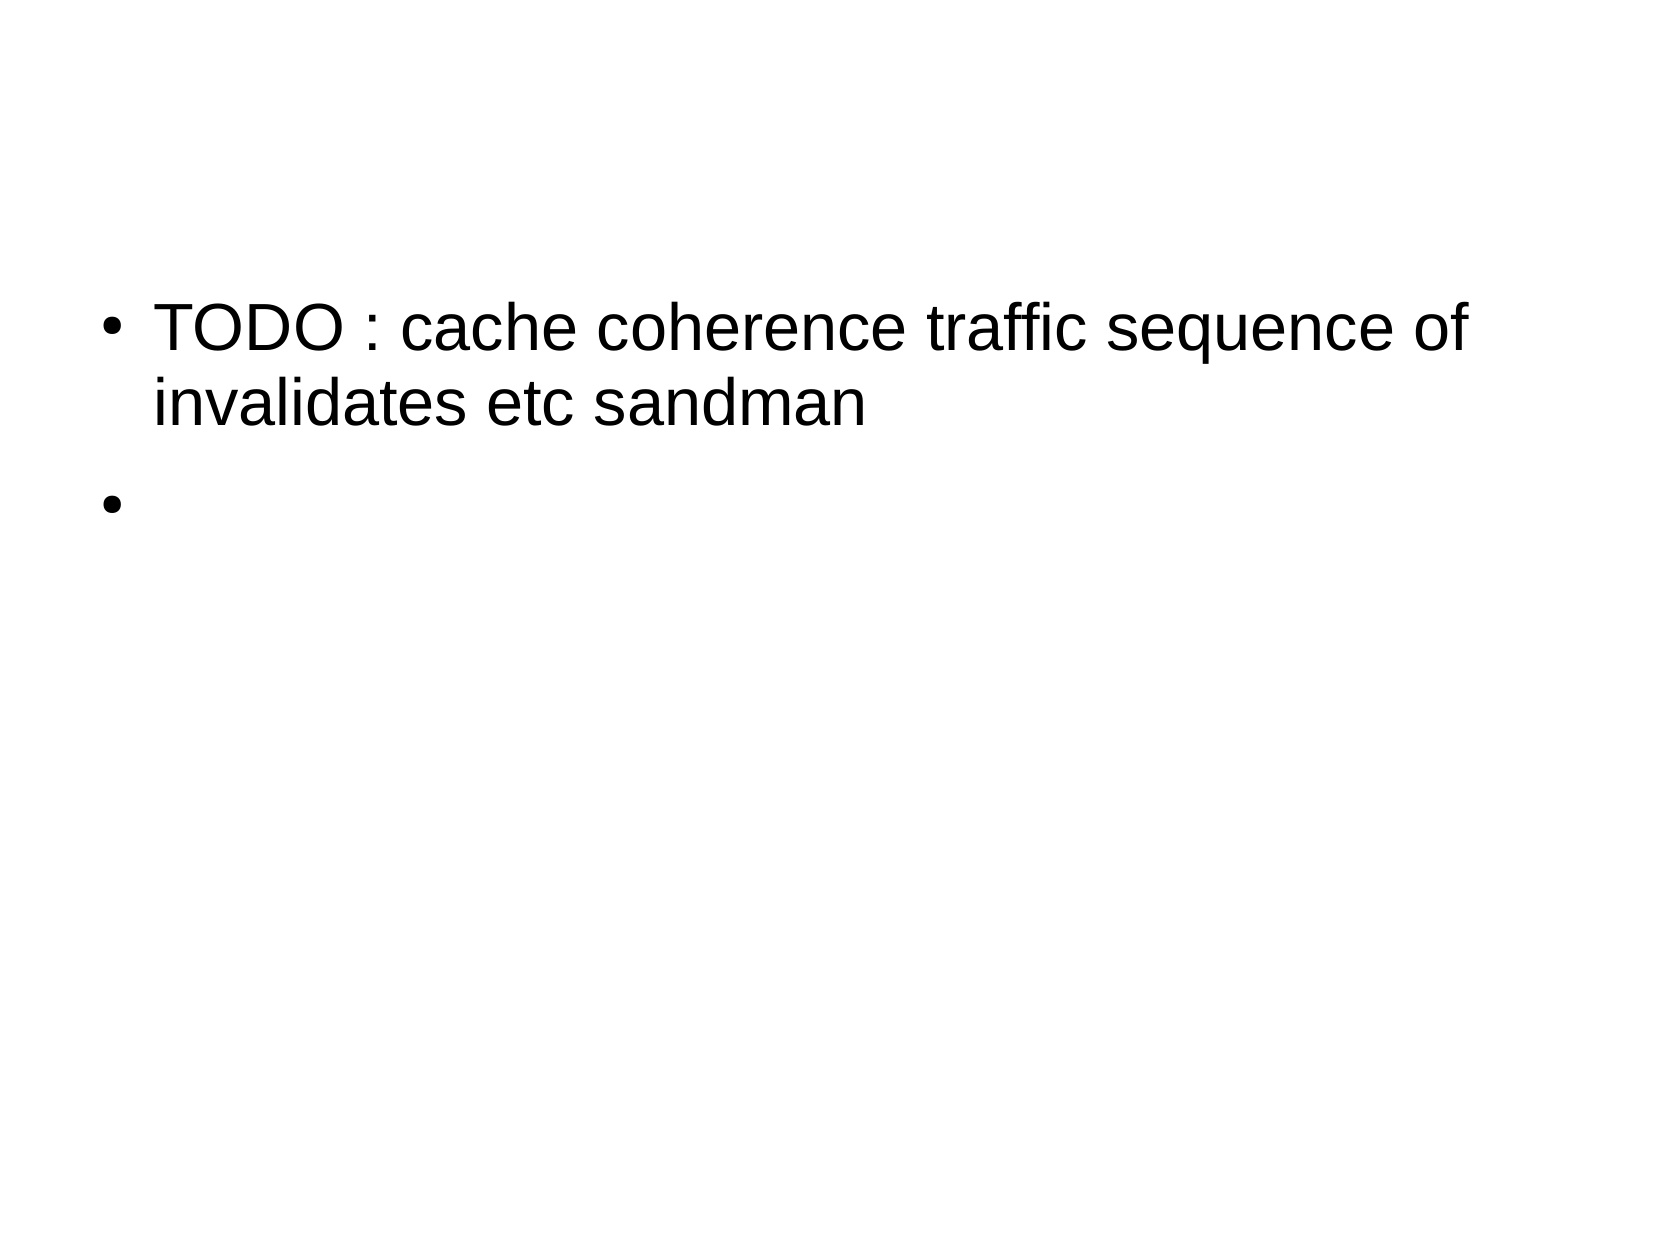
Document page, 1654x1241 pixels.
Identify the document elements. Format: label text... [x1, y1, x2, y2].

list TODO : cache coherence traffic sequence of invalidates etc sandman [82, 290, 1571, 1010]
